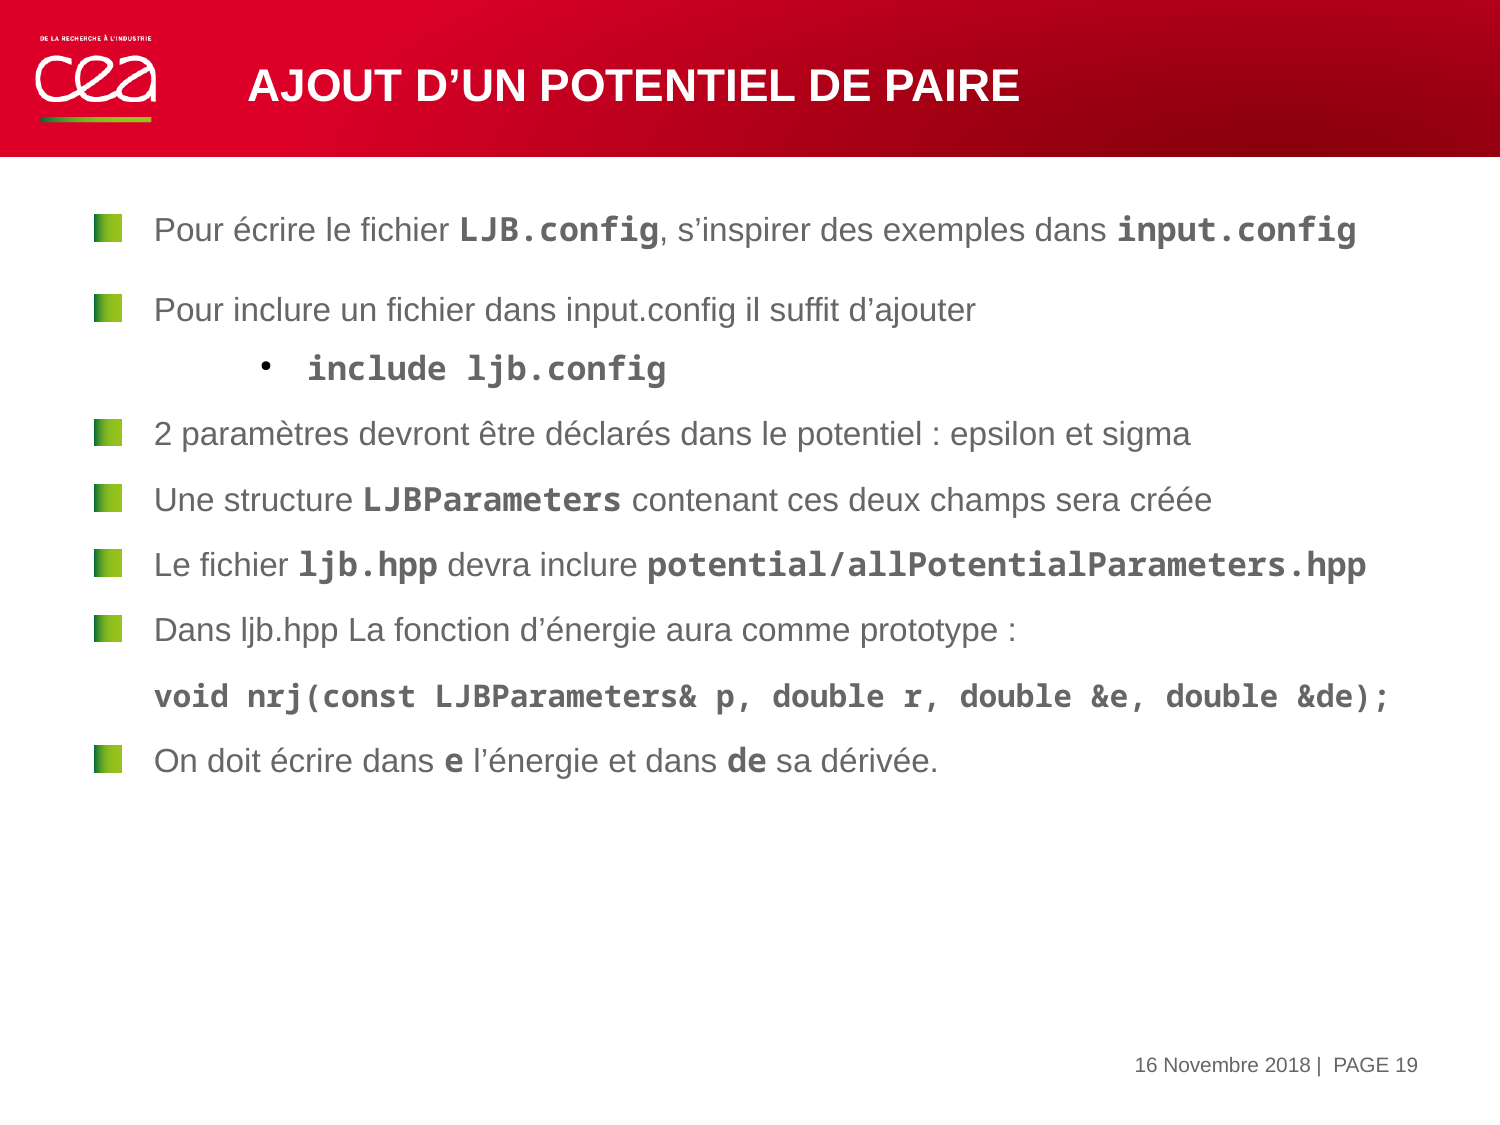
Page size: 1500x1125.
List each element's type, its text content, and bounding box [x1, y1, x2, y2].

picture [0, 0, 1500, 157]
footer 16 Novembre 2018 [336, 1034, 1311, 1095]
list Pour écrire le fichier LJB.config, s’inspirer des exemples dans input.config Pour inclure un fichier dans input.config il suffit d’ajouter include ljb.config 2 paramètres devront être déclarés dans le potentiel : epsilon et sigma Une structure LJBParameters contenant ces deux champs sera créée Le fichier ljb.hpp devra inclure potential/allPotentialParameters.hpp Dans ljb.hpp La fonction d’énergie aura comme prototype : void nrj(const LJBParameters& p, double r, double &e, double &de); On doit écrire dans e l’énergie et dans de sa dérivée. [94, 208, 1436, 1024]
slide_number | PAGE <number> [1316, 1034, 1500, 1094]
title Ajout d’un Potentiel de pairE [247, 8, 1436, 158]
